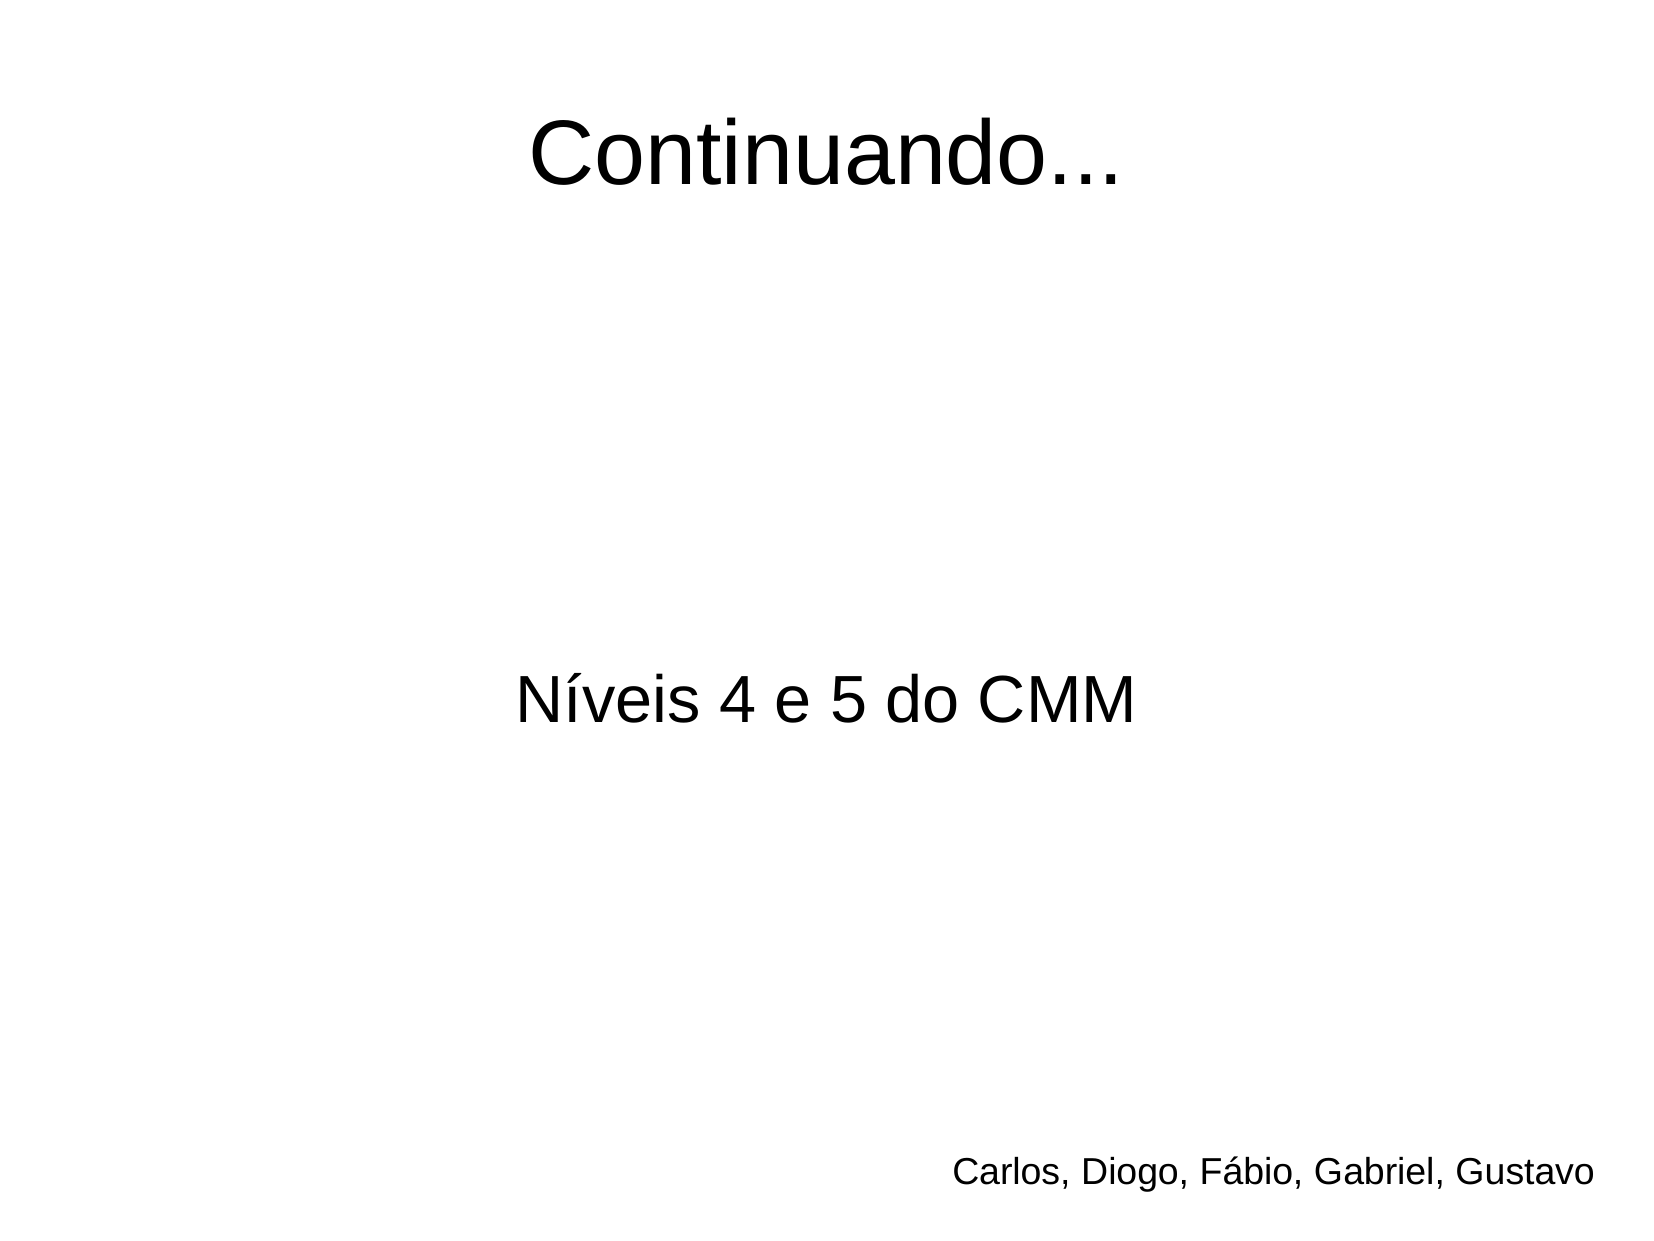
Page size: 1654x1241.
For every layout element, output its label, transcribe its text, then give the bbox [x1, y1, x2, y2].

subtitle Níveis 4 e 5 do CMM [82, 290, 1571, 1109]
title Continuando... [82, 49, 1571, 257]
text_box Carlos, Diogo, Fábio, Gabriel, Gustavo [937, 1143, 1613, 1201]
